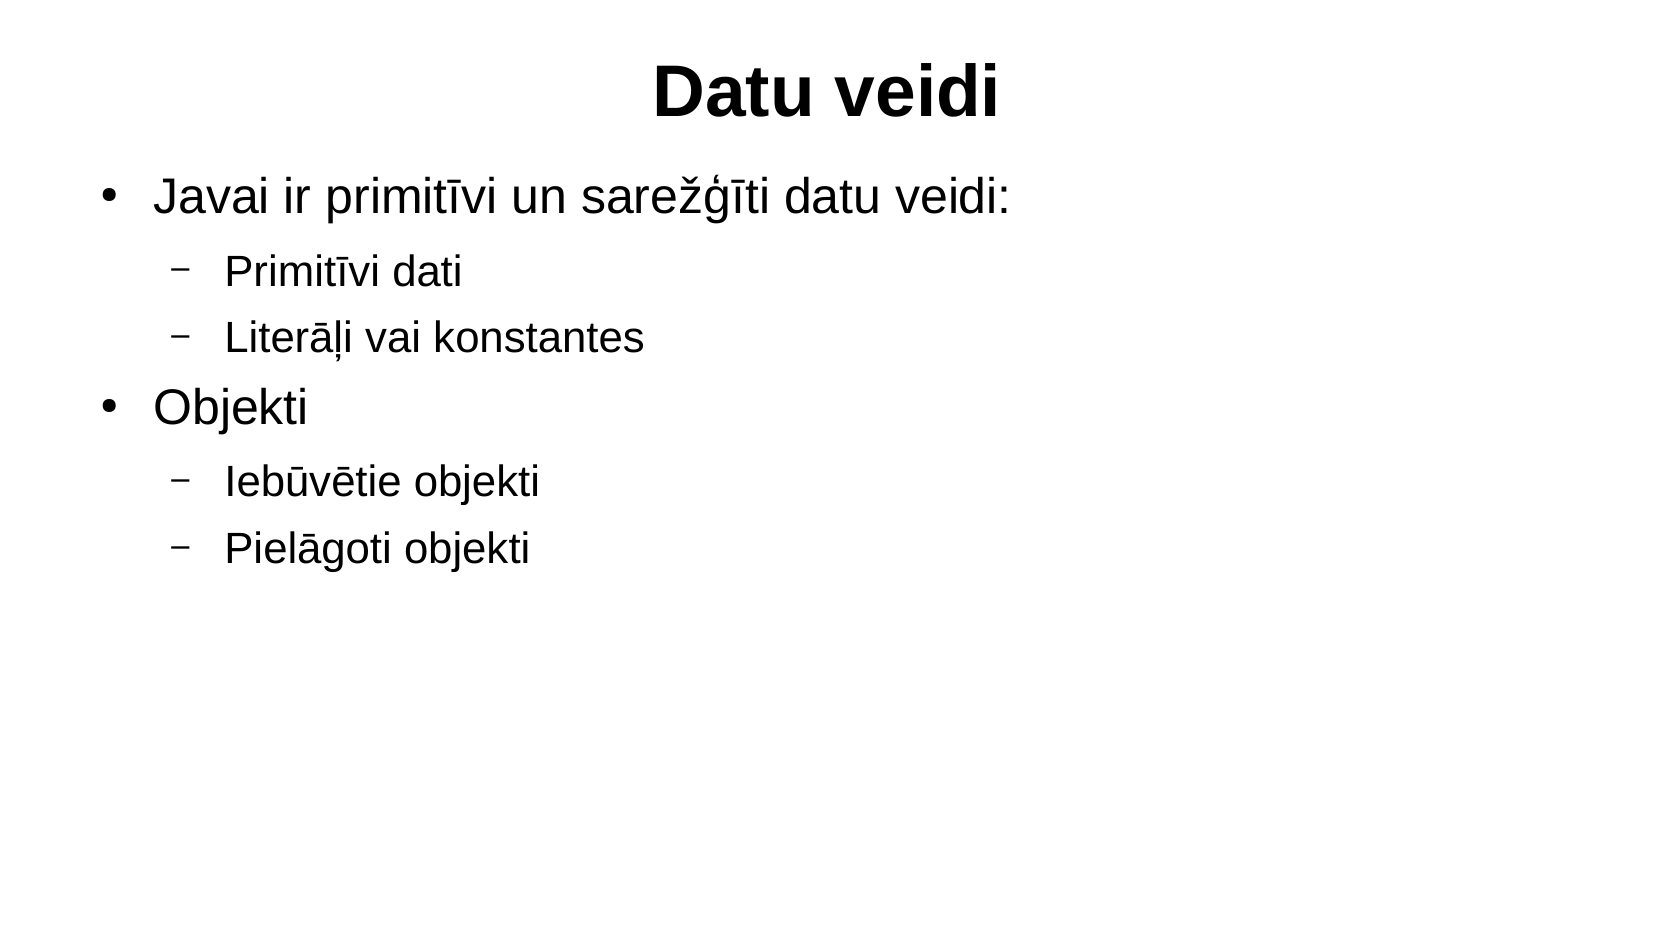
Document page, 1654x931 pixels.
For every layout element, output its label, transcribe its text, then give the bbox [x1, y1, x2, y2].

title Datu veidi [82, 37, 1571, 147]
list Javai ir primitīvi un sarežģīti datu veidi: Primitīvi dati Literāļi vai konstantes Objekti Iebūvētie objekti Pielāgoti objekti [82, 168, 1538, 889]
